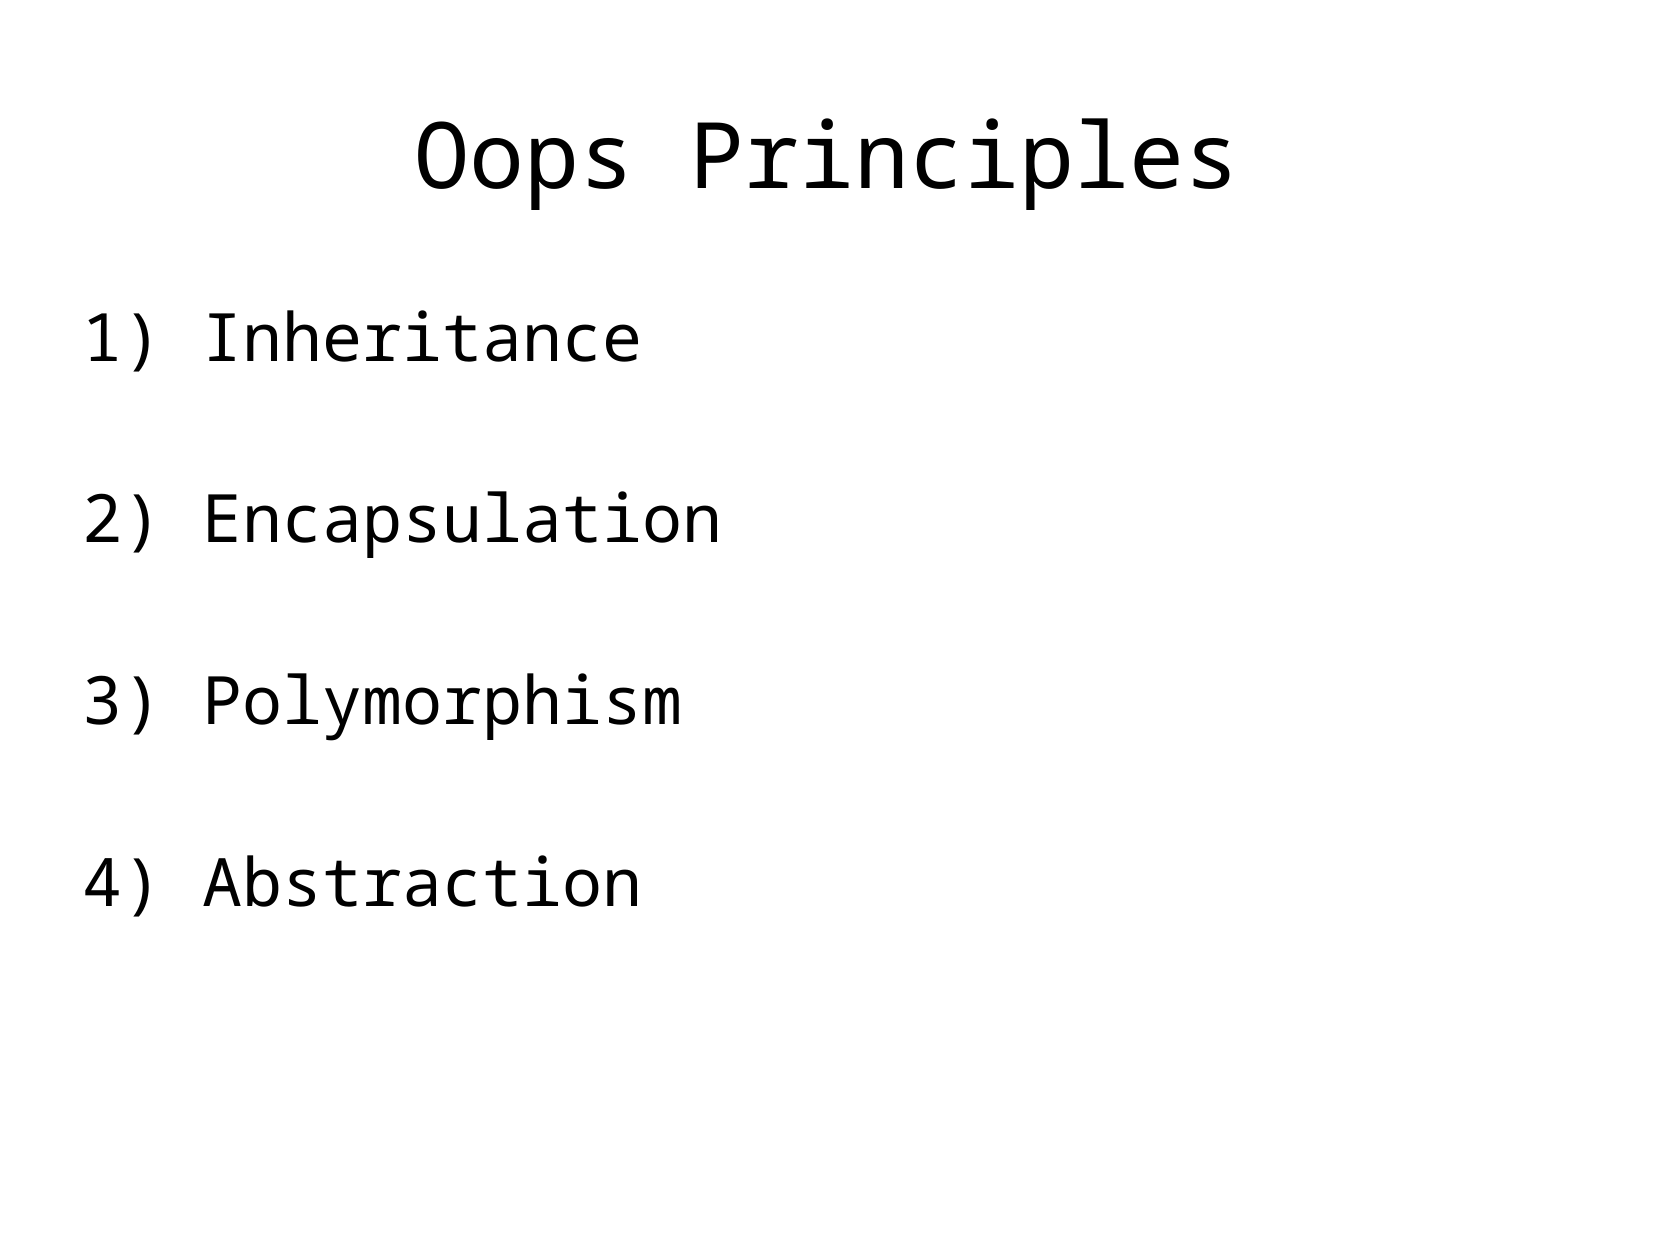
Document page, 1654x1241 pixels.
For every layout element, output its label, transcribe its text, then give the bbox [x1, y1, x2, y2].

title Oops Principles [82, 49, 1571, 257]
subtitle 1) Inheritance 2) Encapsulation 3) Polymorphism 4) Abstraction [82, 290, 1571, 1010]
